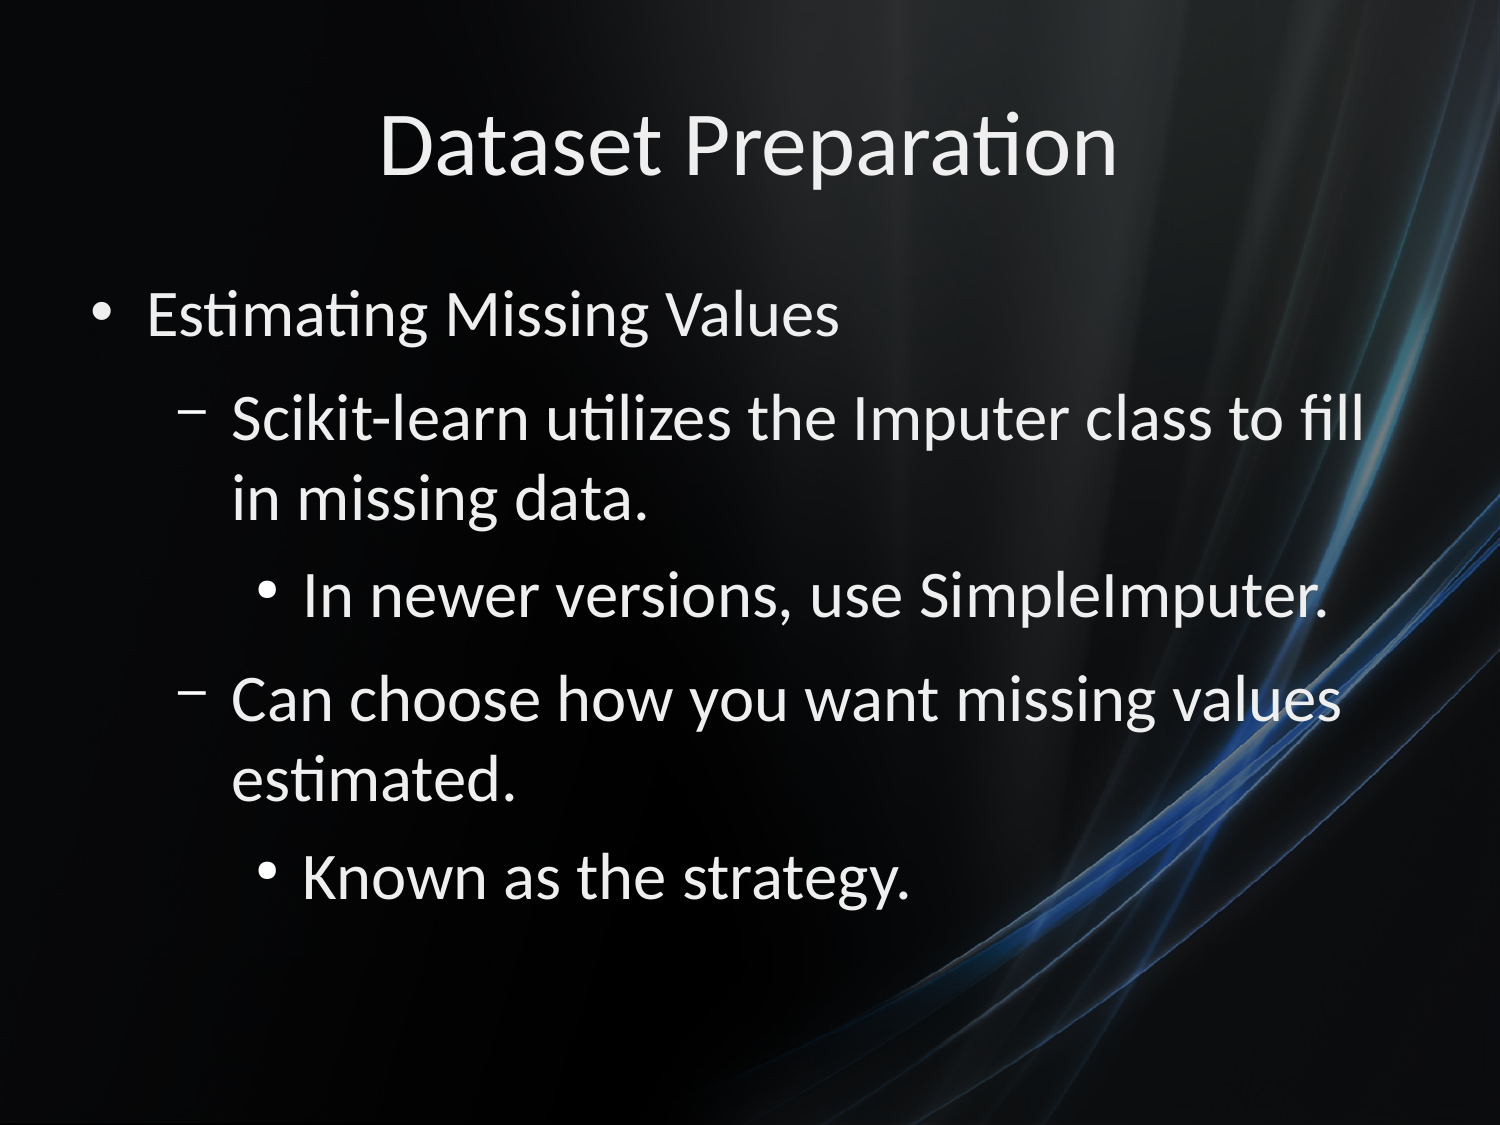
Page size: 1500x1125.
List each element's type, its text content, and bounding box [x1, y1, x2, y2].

title Dataset Preparation [75, 45, 1425, 233]
list Estimating Missing Values Scikit-learn utilizes the Imputer class to fill in missing data. In newer versions, use SimpleImputer. Can choose how you want missing values estimated. Known as the strategy. [75, 262, 1425, 1005]
picture [0, 0, 1500, 1125]
